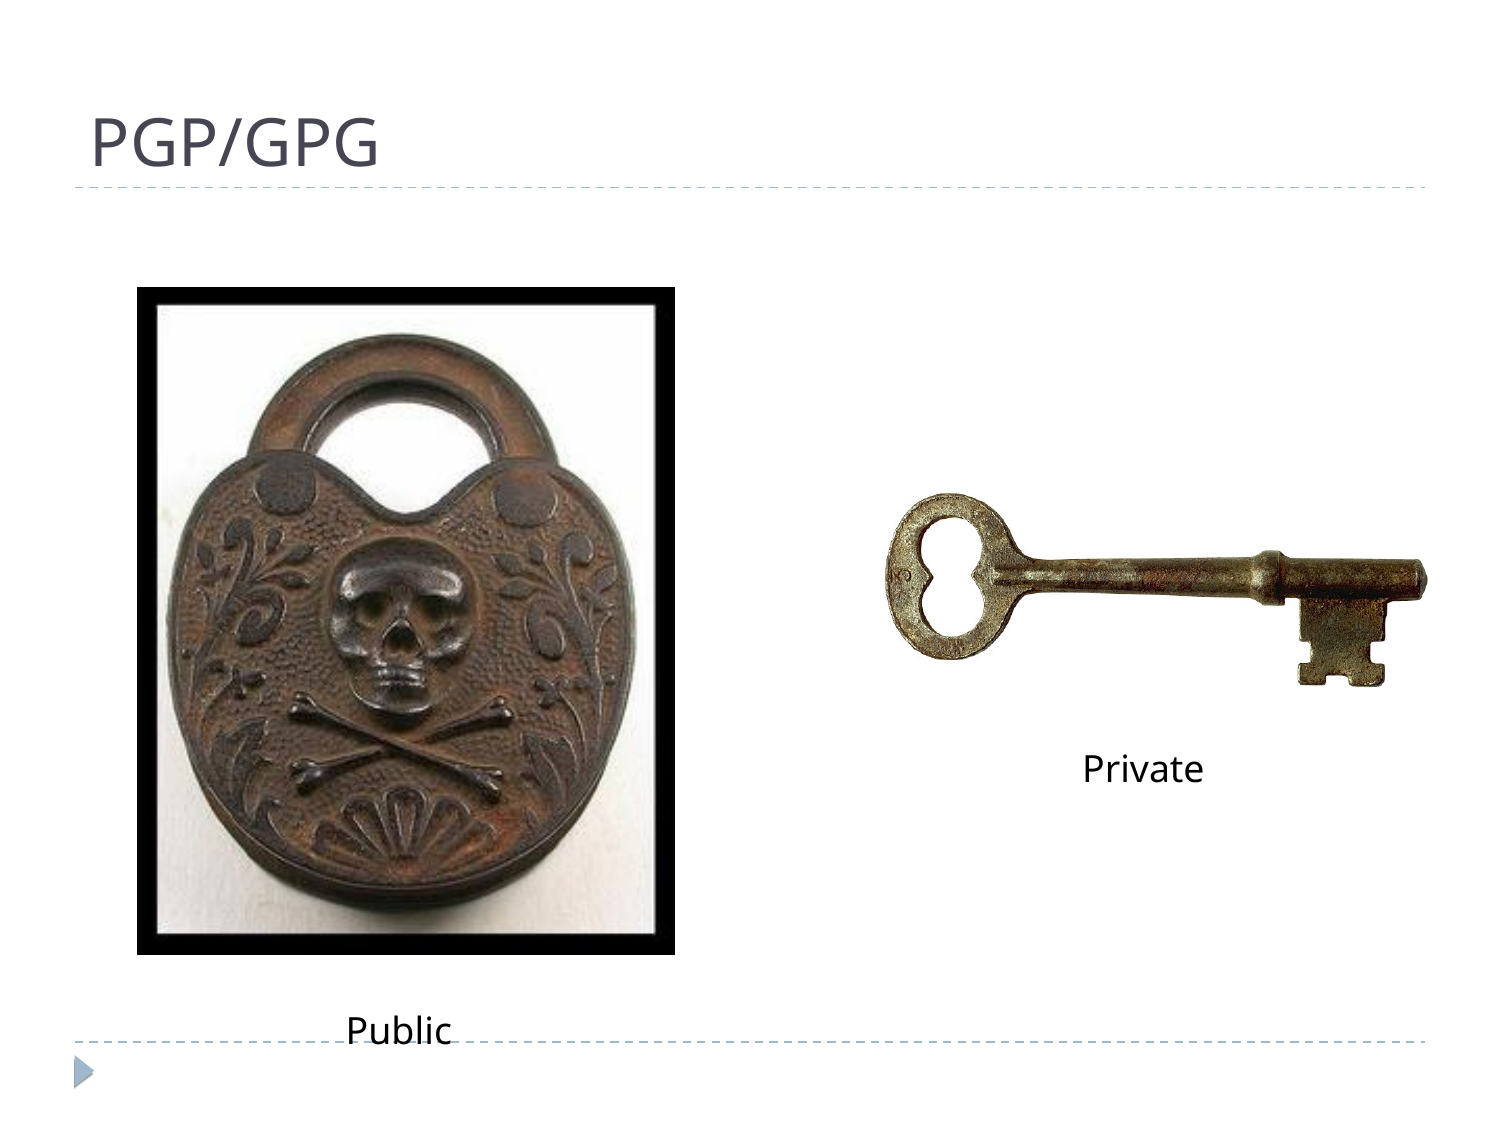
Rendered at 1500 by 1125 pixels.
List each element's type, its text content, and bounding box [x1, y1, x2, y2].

picture [137, 287, 675, 955]
text_box Private [1067, 737, 1220, 798]
text_box Public [330, 999, 468, 1060]
picture [883, 491, 1428, 688]
title PGP/GPG [75, 24, 1425, 188]
